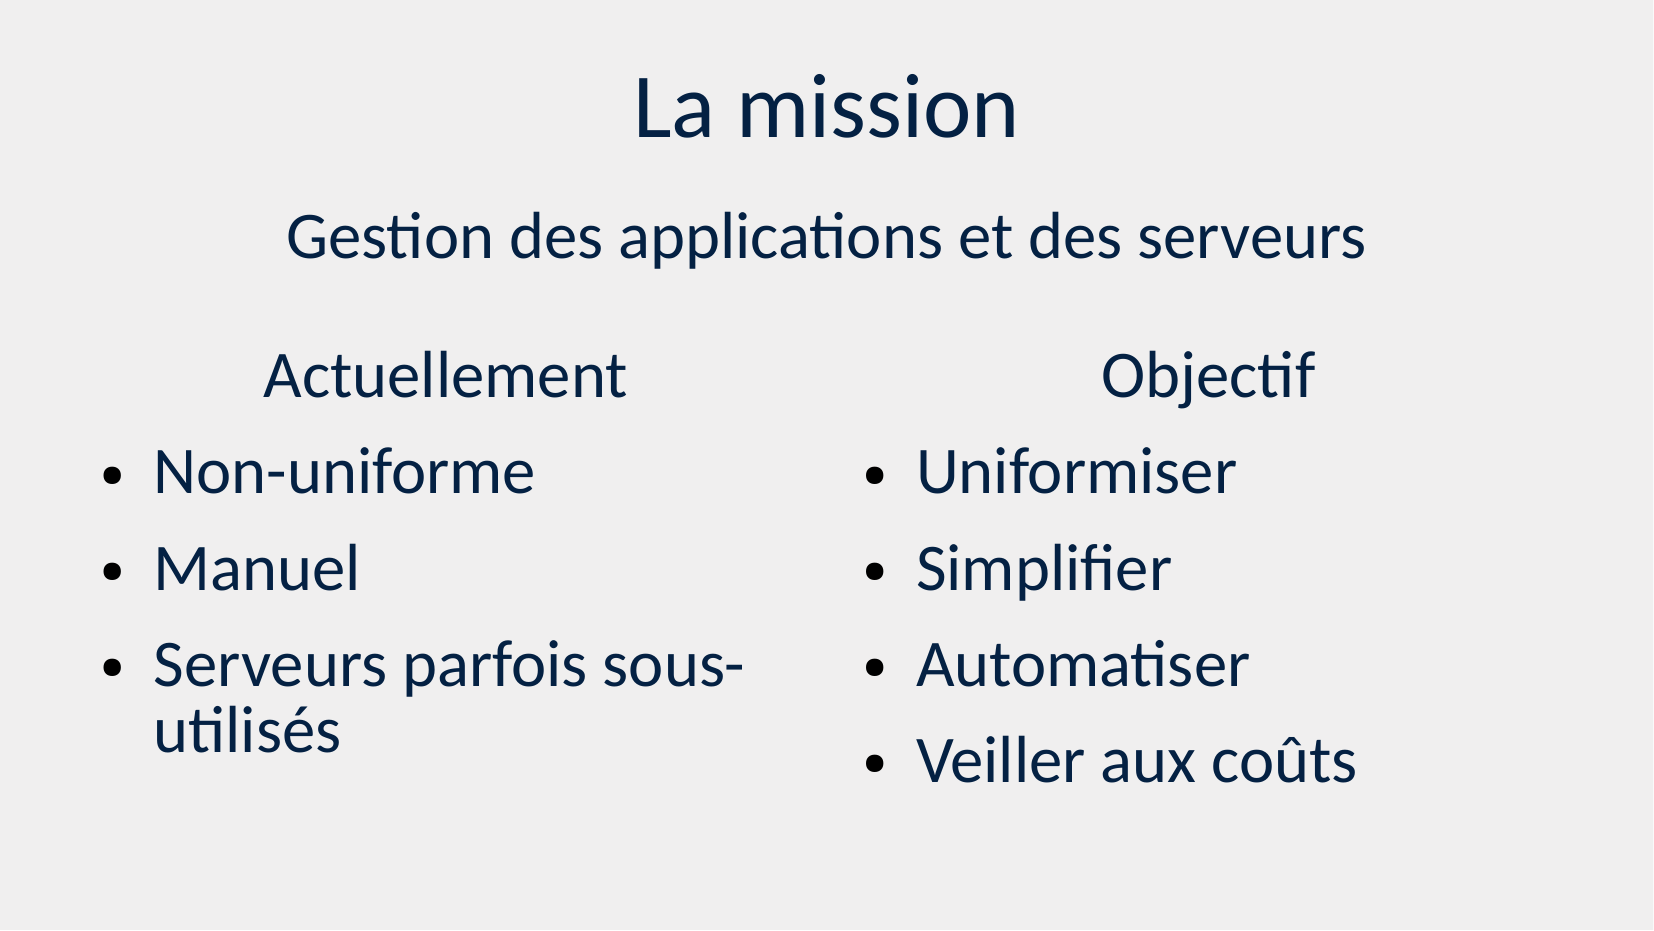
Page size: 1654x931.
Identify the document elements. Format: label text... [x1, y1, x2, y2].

text_box Gestion des applications et des serveurs [118, 200, 1536, 283]
list Actuellement Non-uniforme Manuel Serveurs parfois sous-utilisés [82, 347, 809, 887]
title La mission [82, 37, 1571, 193]
list Objectif Uniformiser Simplifier Automatiser Veiller aux coûts [845, 347, 1572, 827]
